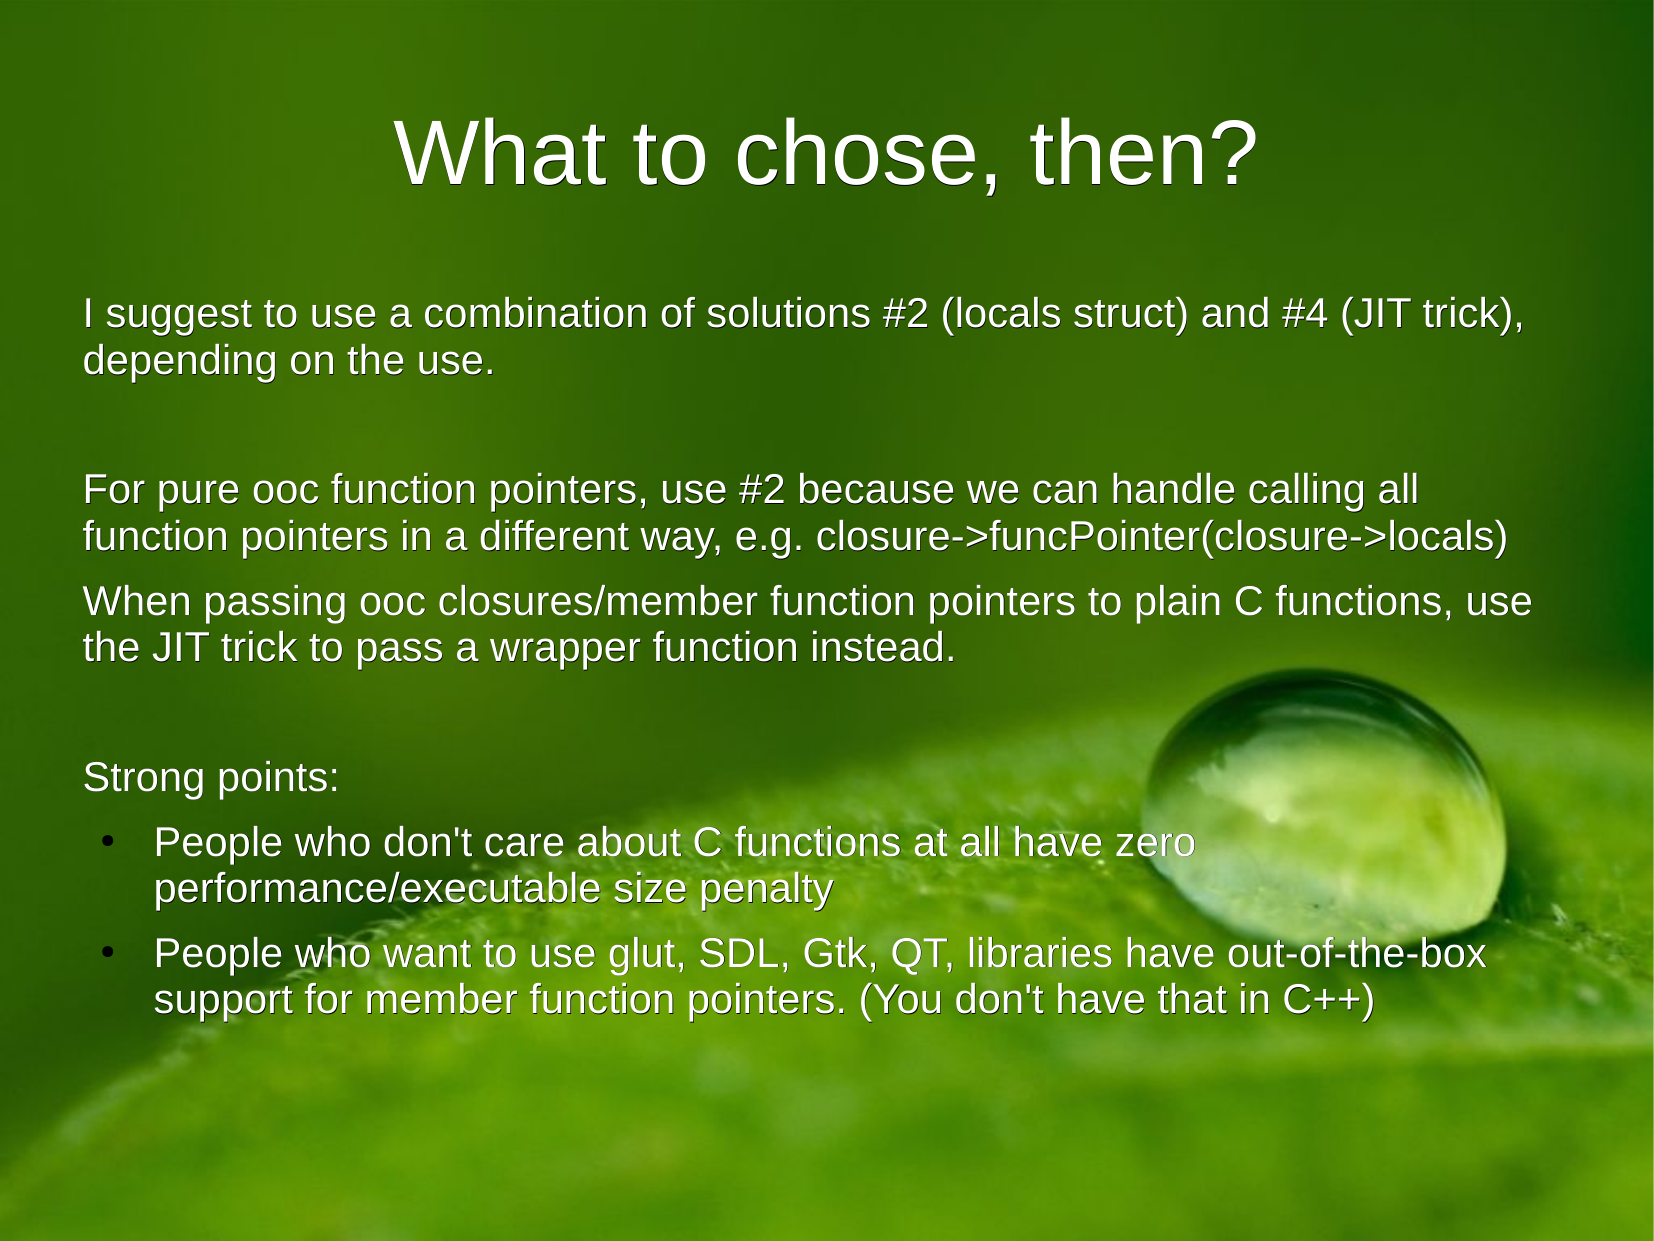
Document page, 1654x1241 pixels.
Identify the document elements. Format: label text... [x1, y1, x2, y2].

list I suggest to use a combination of solutions #2 (locals struct) and #4 (JIT trick), depending on the use. For pure ooc function pointers, use #2 because we can handle calling all function pointers in a different way, e.g. closure->funcPointer(closure->locals) When passing ooc closures/member function pointers to plain C functions, use the JIT trick to pass a wrapper function instead. Strong points: People who don't care about C functions at all have zero performance/executable size penalty People who want to use glut, SDL, Gtk, QT, libraries have out-of-the-box support for member function pointers. (You don't have that in C++) [82, 290, 1571, 1094]
picture [0, 0, 1654, 1241]
title What to chose, then? [82, 56, 1571, 250]
